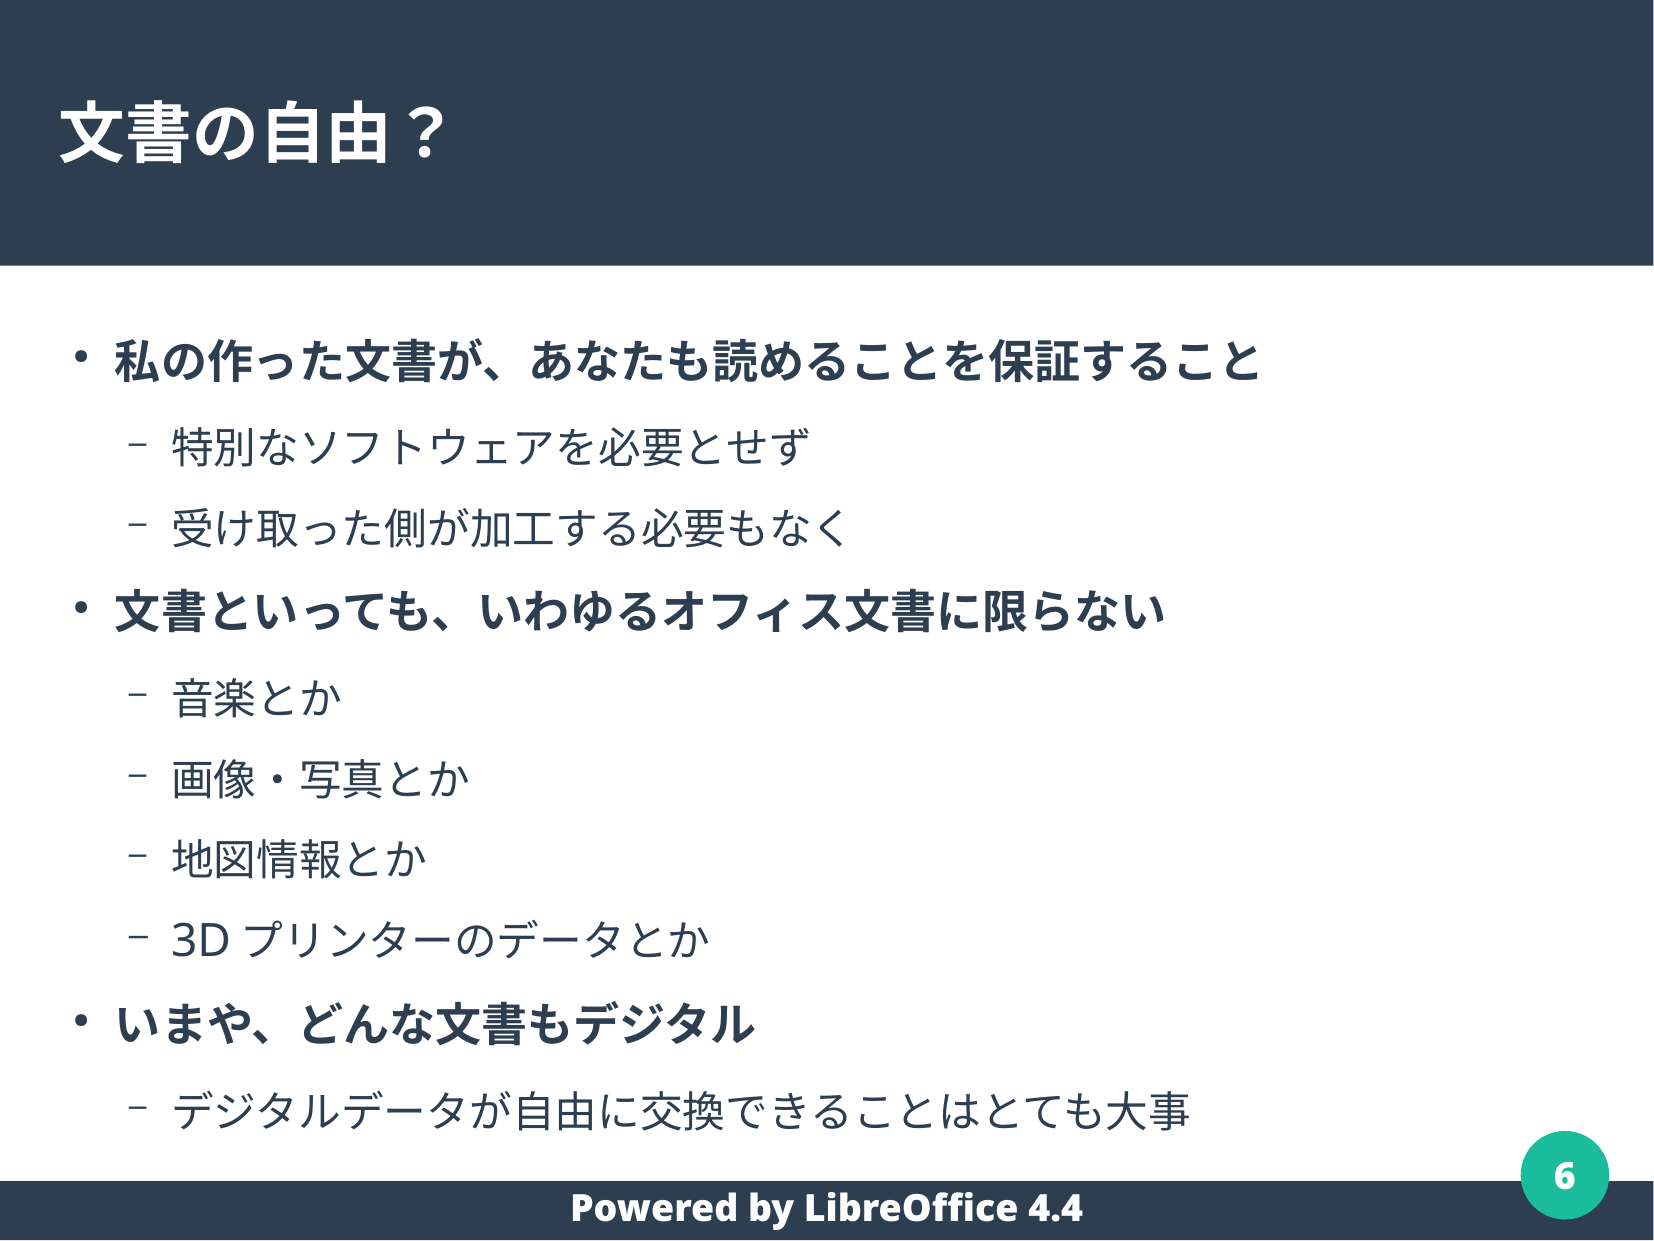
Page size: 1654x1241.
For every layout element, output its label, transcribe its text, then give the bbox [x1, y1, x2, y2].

list 私の作った文書が、あなたも読めることを保証すること 特別なソフトウェアを必要とせず 受け取った側が加工する必要もなく 文書といっても、いわゆるオフィス文書に限らない 音楽とか 画像・写真とか 地図情報とか 3Dプリンターのデータとか いまや、どんな文書もデジタル デジタルデータが自由に交換できることはとても大事 [59, 324, 1595, 1152]
title 文書の自由？ [59, 49, 1595, 207]
